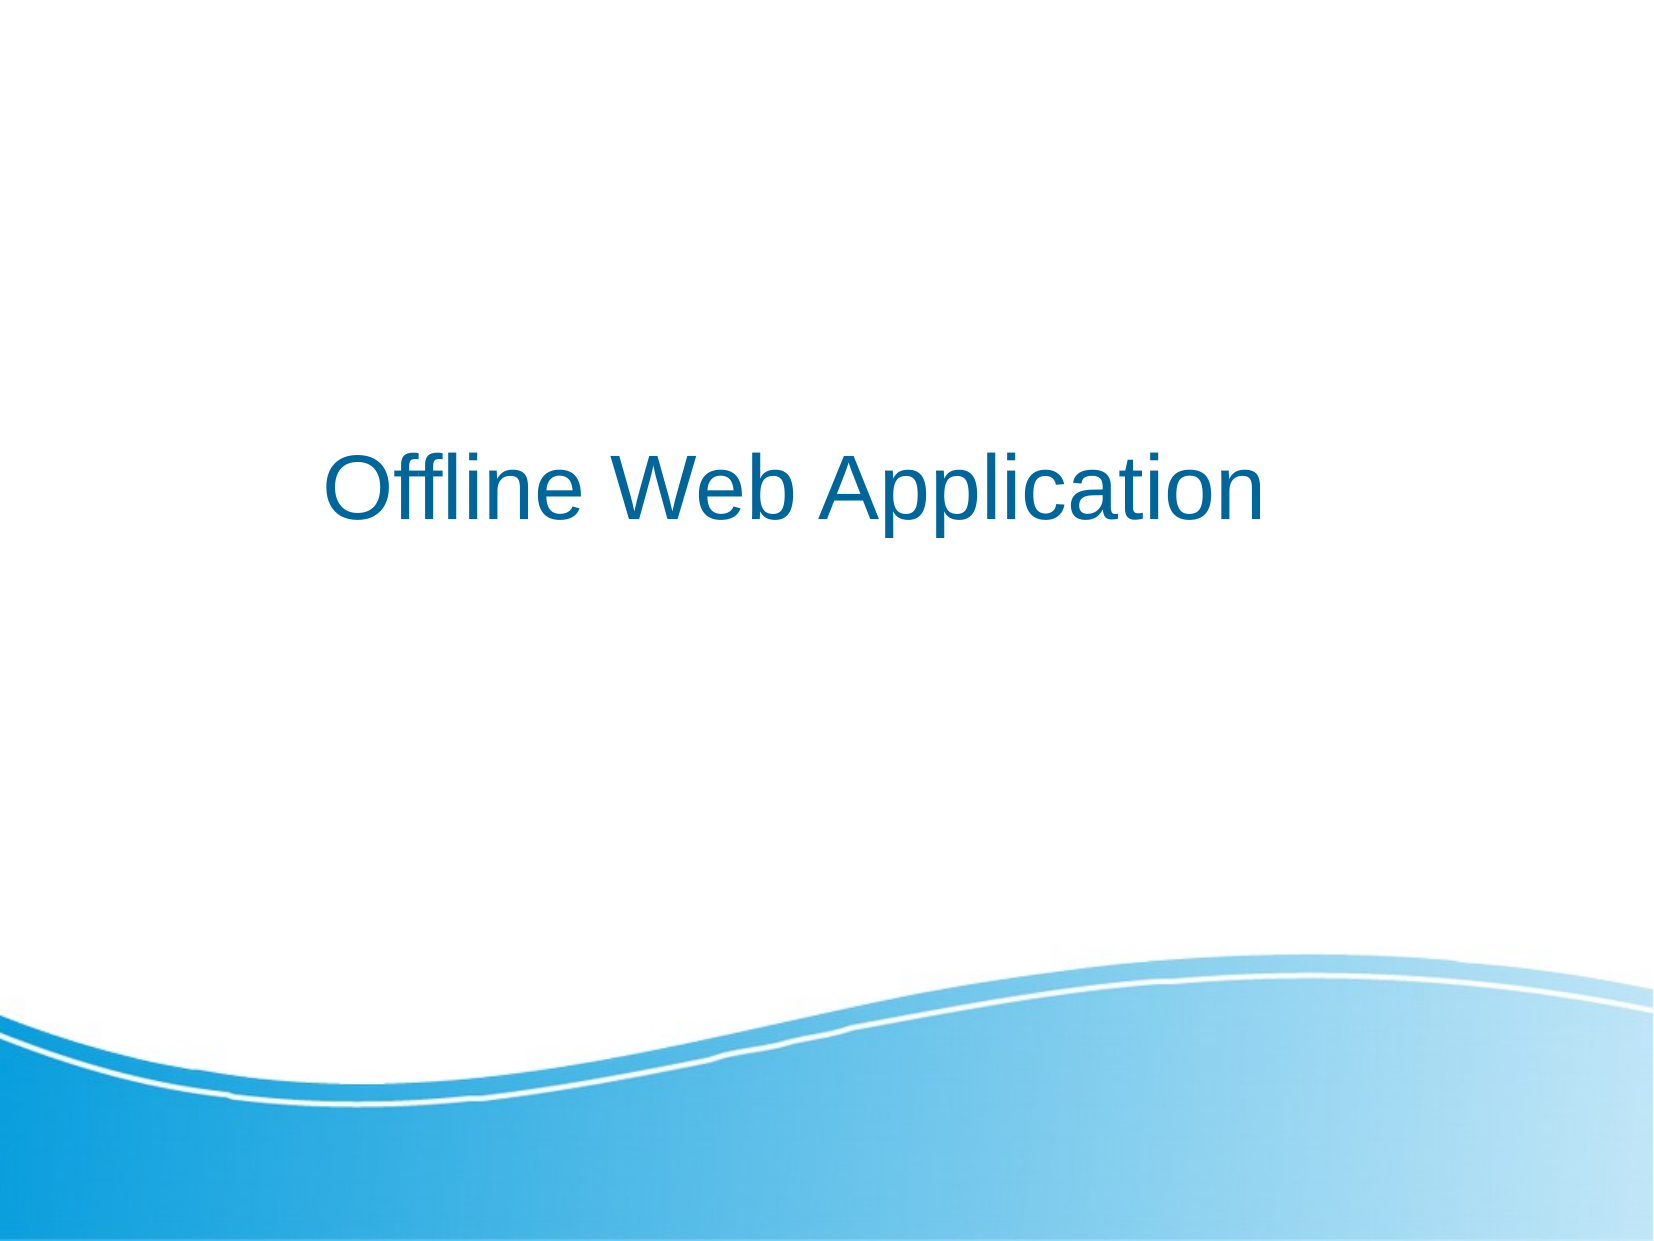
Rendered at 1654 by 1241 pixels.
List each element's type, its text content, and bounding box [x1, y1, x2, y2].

picture [0, 121, 1654, 1241]
title Offline Web Application [51, 384, 1540, 592]
